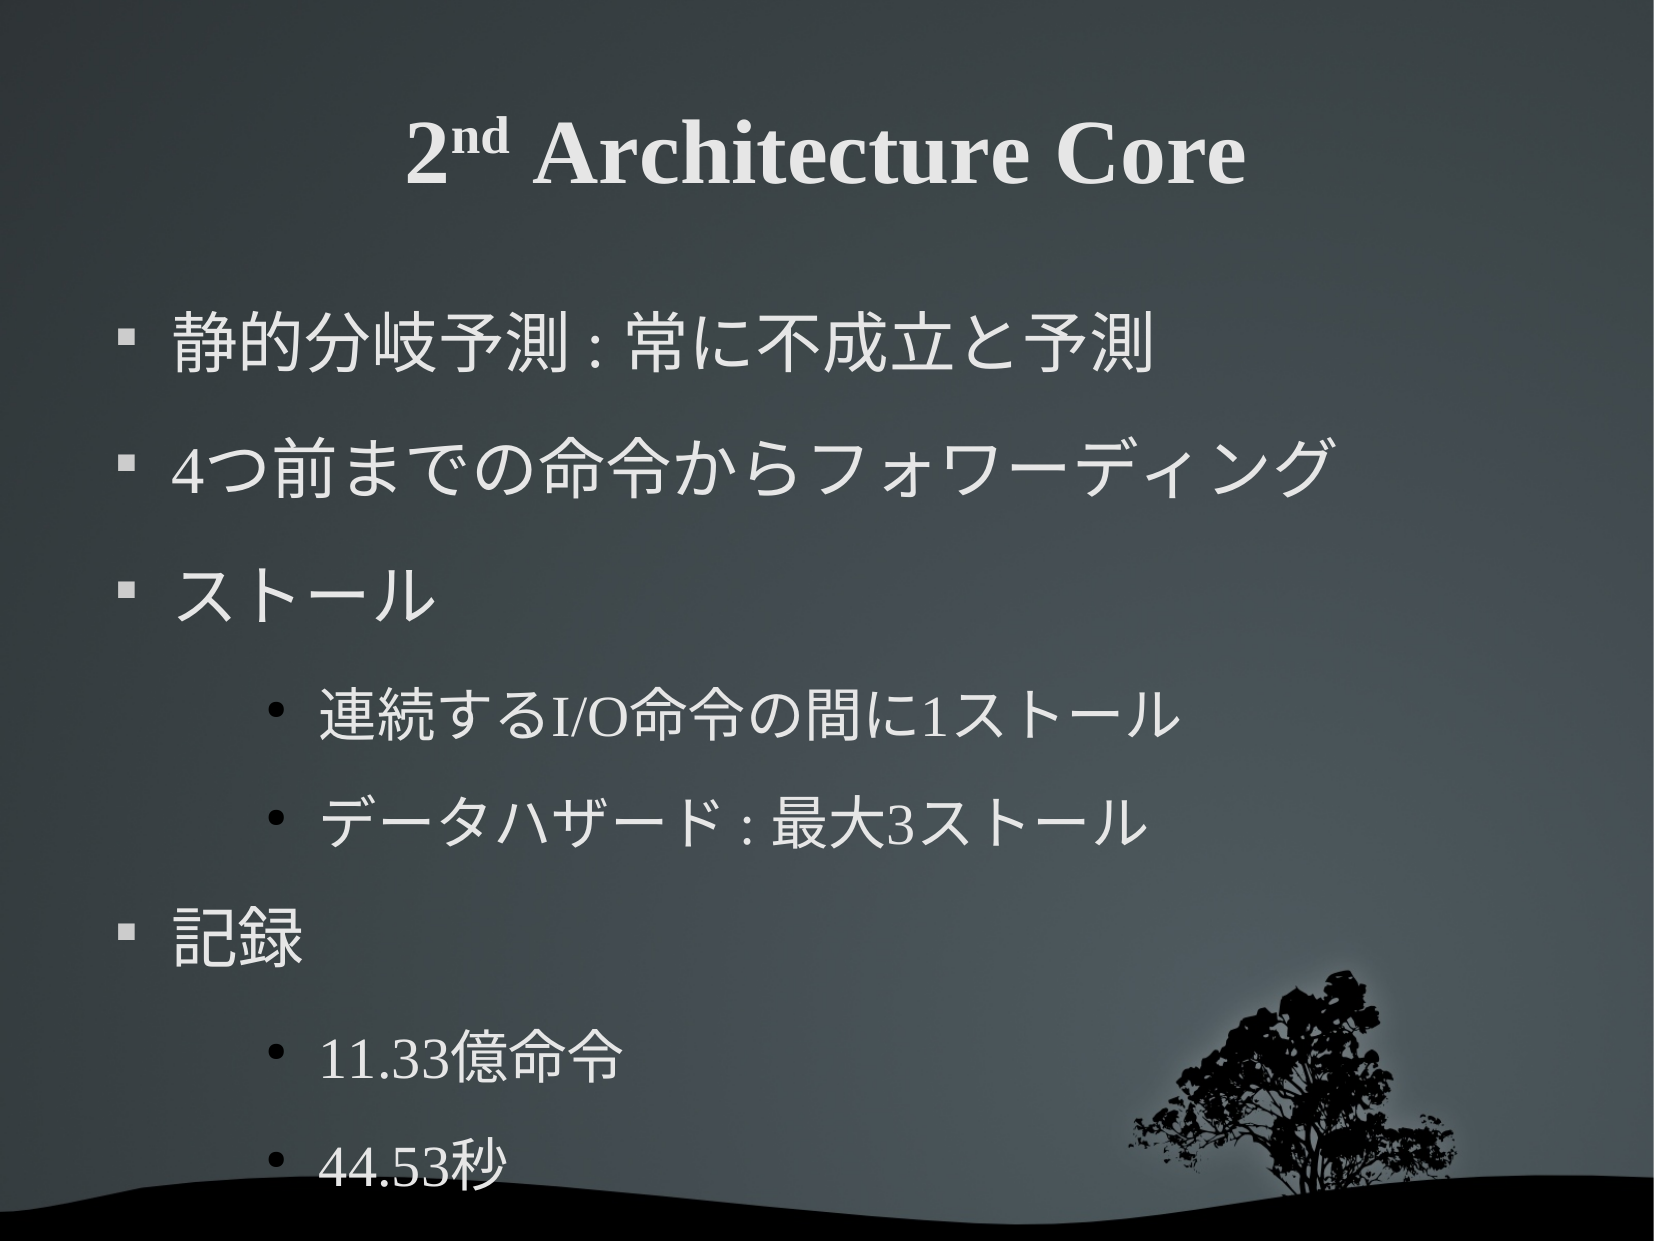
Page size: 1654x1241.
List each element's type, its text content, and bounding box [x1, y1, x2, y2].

title 2nd Architecture Core [82, 49, 1571, 257]
picture [0, 0, 1654, 1241]
list 静的分岐予測 : 常に不成立と予測 4つ前までの命令からフォワーディング ストール 連続するI/O命令の間に1ストール データハザード : 最大3ストール 記録 11.33億命令 44.53秒 [82, 290, 1571, 1140]
